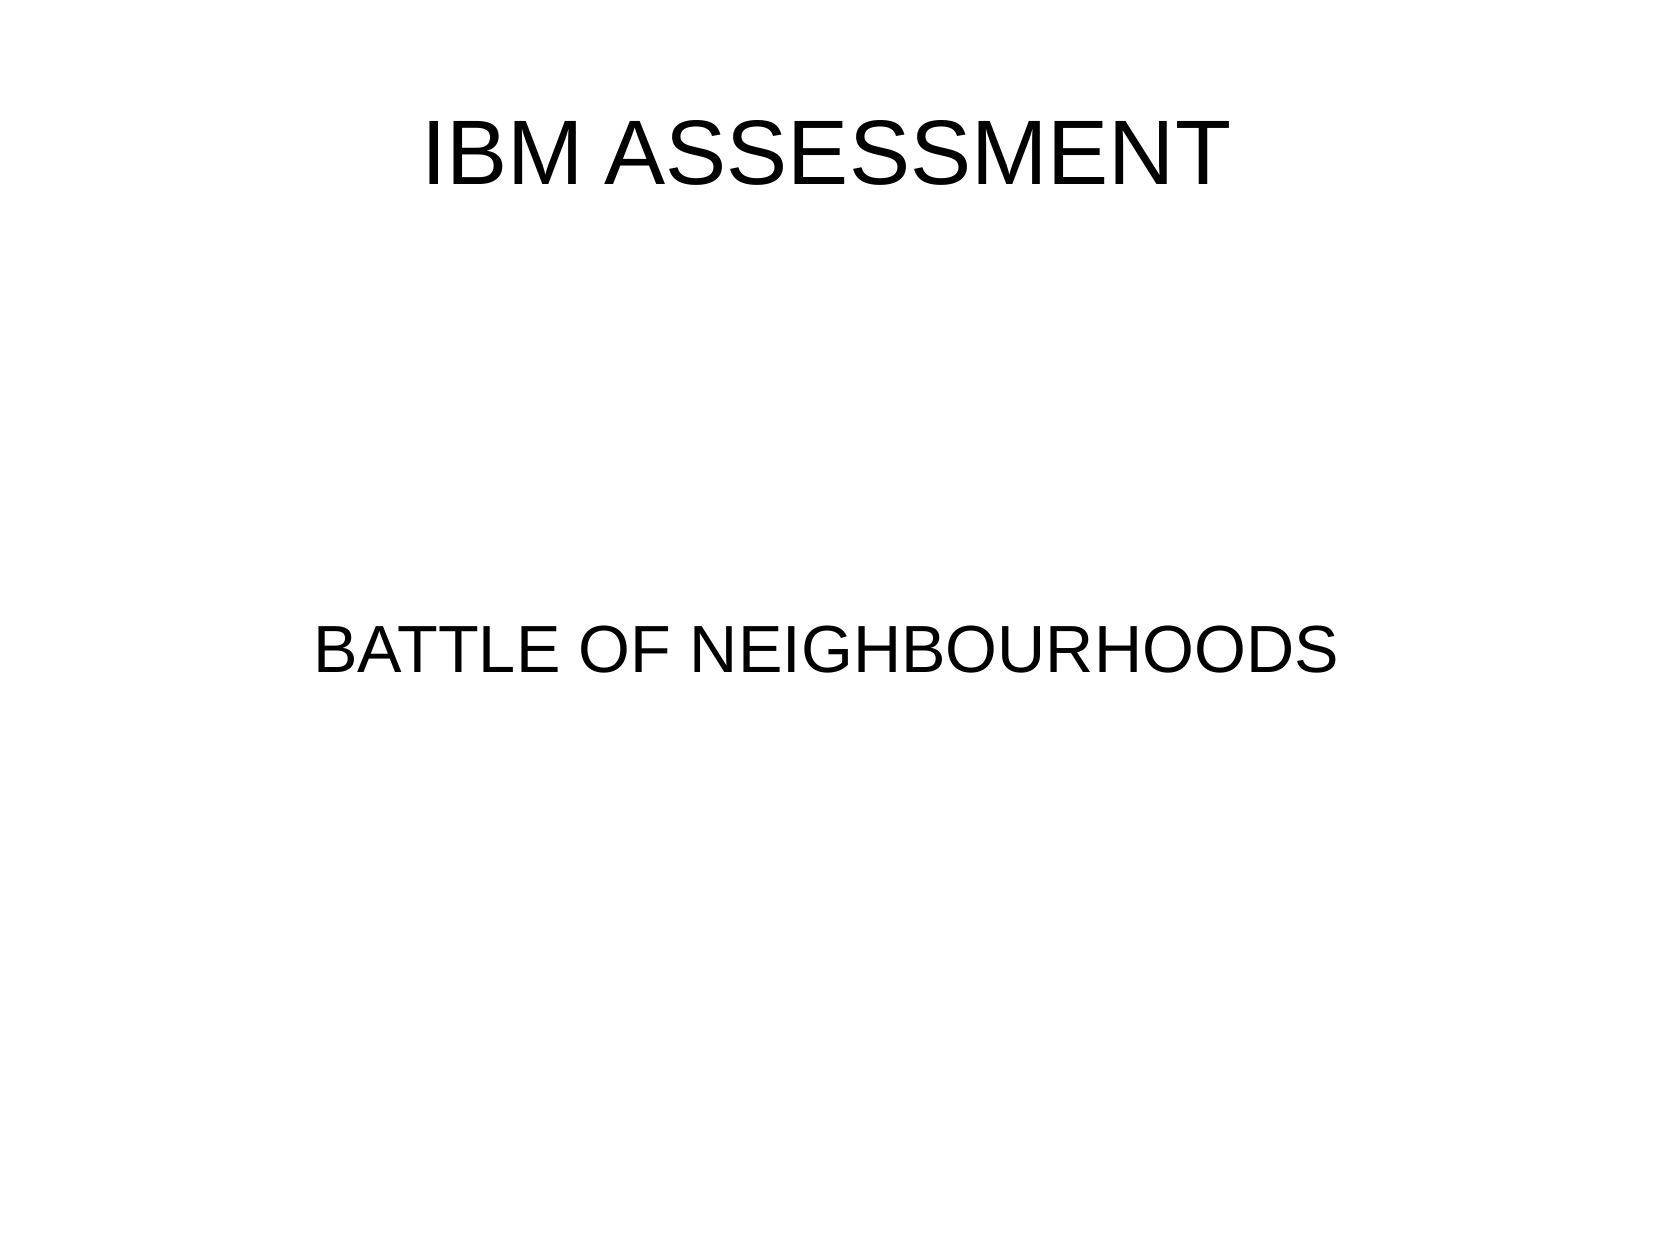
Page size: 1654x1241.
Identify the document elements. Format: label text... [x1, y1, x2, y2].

subtitle BATTLE OF NEIGHBOURHOODS [82, 290, 1571, 1010]
title IBM ASSESSMENT [82, 49, 1571, 257]
